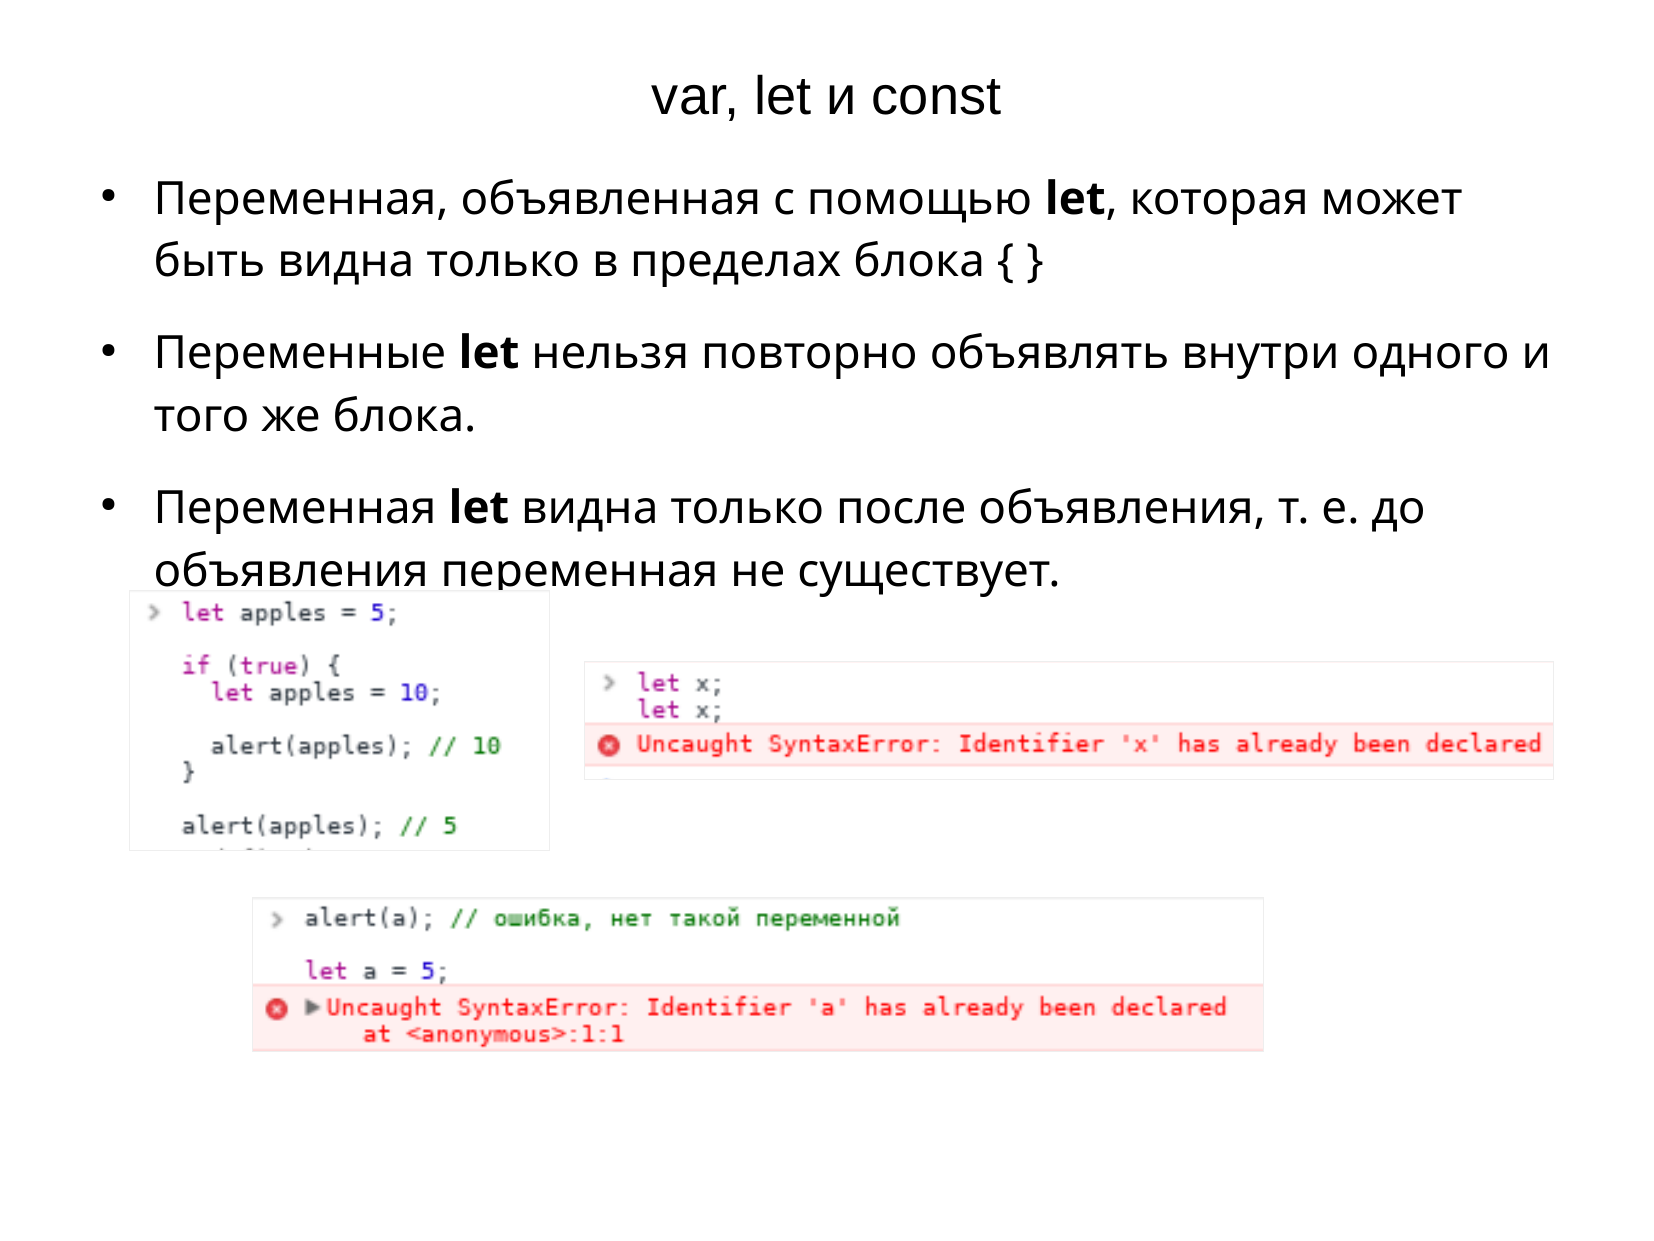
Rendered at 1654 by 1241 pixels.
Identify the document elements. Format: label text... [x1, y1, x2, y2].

picture [129, 590, 550, 851]
title var, let и const [82, 49, 1571, 142]
picture [252, 897, 1264, 1052]
picture [584, 661, 1554, 780]
list Переменная, объявленная с помощью let, которая может быть видна только в пределах блока { } Переменные let нельзя повторно объявлять внутри одного и того же блока. Переменная let видна только после объявления, т. е. до объявления переменная не существует. [82, 165, 1571, 1010]
